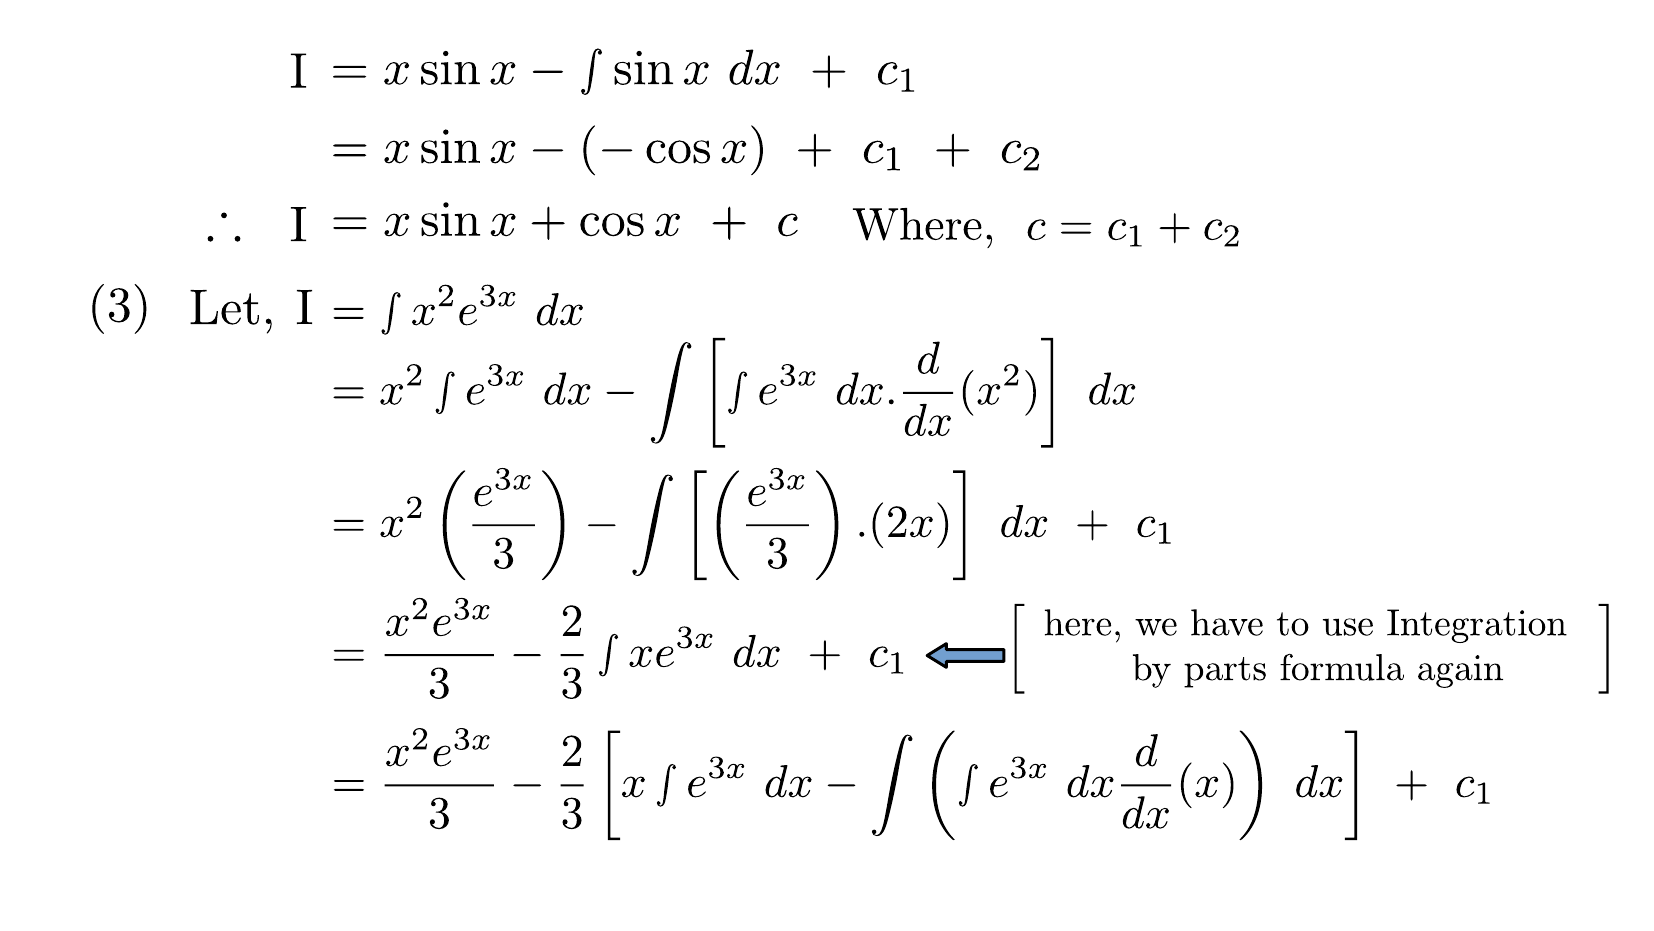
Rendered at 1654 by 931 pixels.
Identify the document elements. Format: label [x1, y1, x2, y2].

text_box [290, 53, 307, 88]
text_box [332, 48, 915, 95]
text_box [333, 467, 1171, 581]
text_box [852, 207, 1239, 249]
text_box [207, 212, 241, 242]
text_box [333, 597, 904, 699]
text_box [333, 337, 1136, 448]
text_box [333, 284, 583, 335]
text_box [333, 728, 1490, 841]
text_box [190, 289, 272, 334]
text_box [927, 643, 1004, 668]
text_box [1007, 603, 1609, 694]
title [47, 36, 1607, 898]
text_box [296, 289, 313, 325]
text_box [89, 283, 147, 334]
text_box [332, 202, 798, 240]
text_box [290, 207, 307, 242]
text_box [332, 125, 1040, 176]
